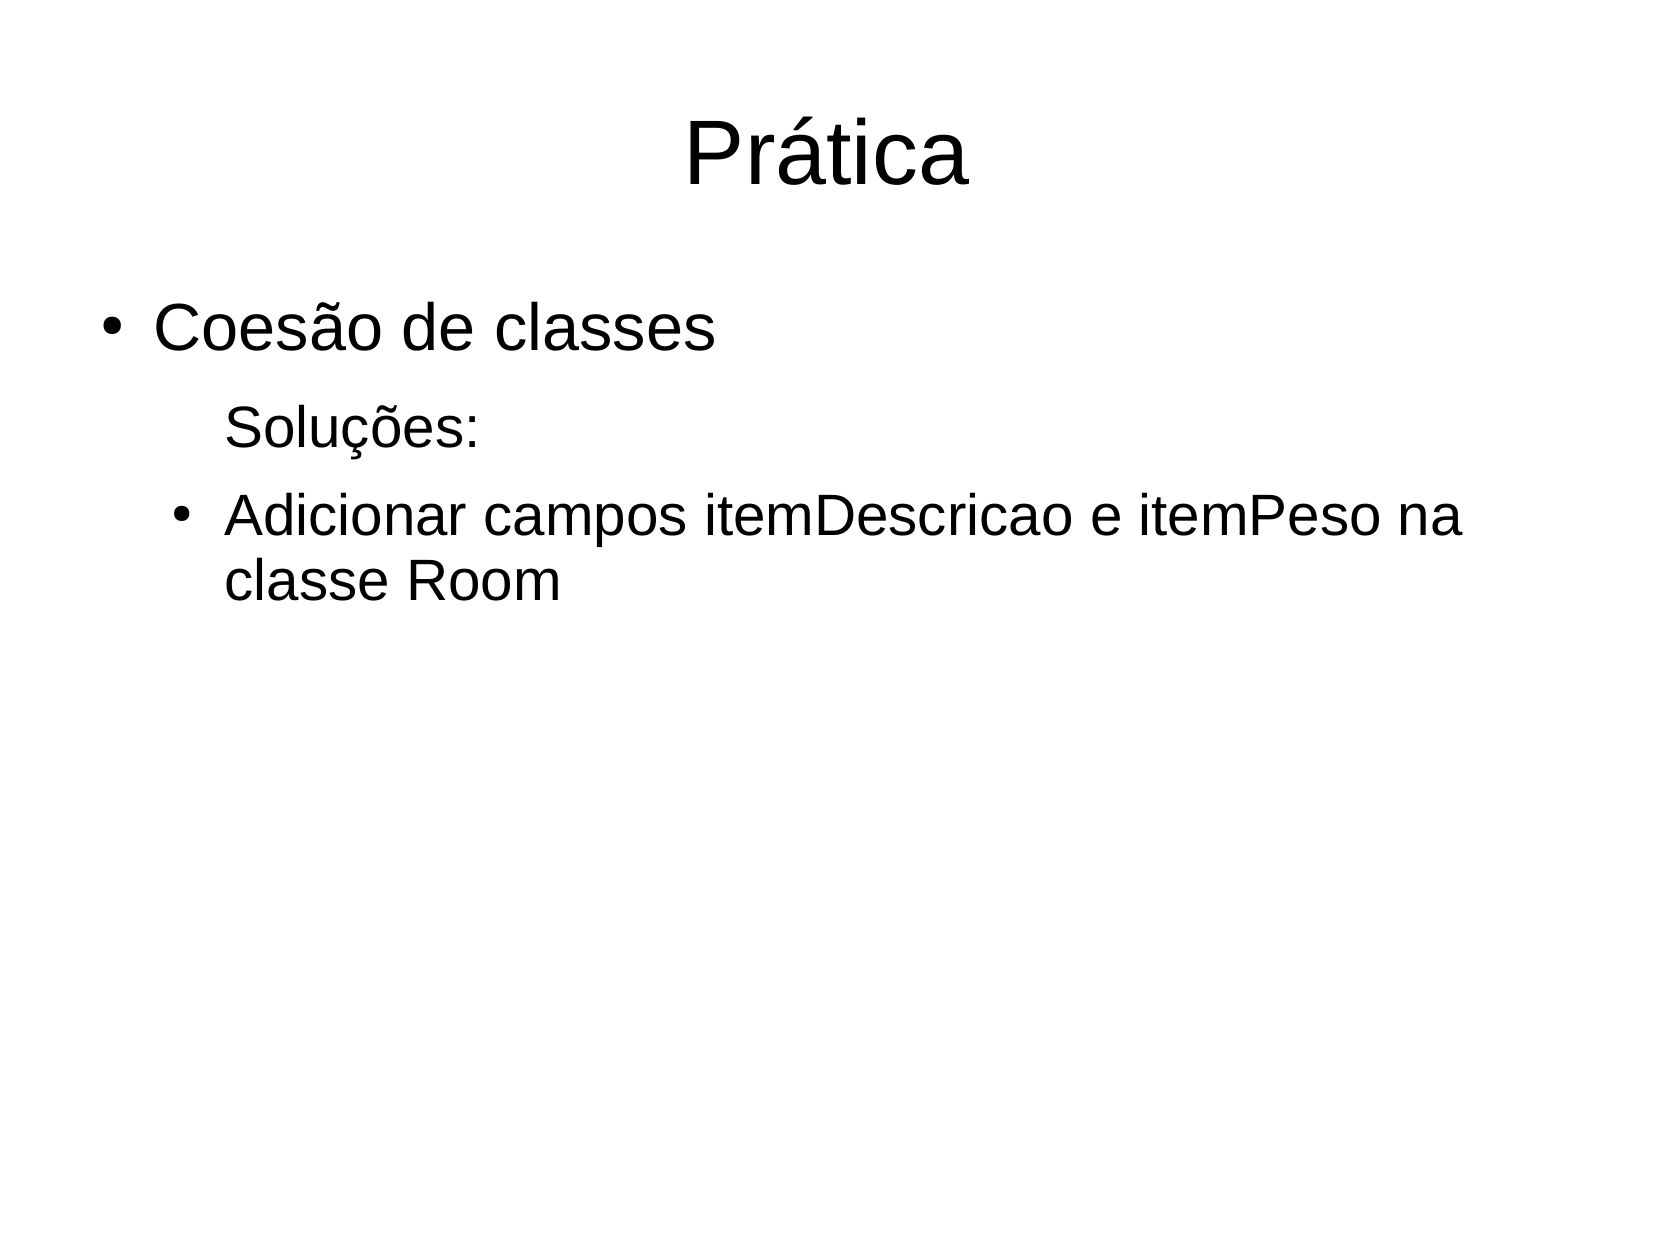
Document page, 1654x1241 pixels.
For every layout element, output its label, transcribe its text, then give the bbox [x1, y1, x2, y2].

title Prática [82, 49, 1571, 257]
list Coesão de classes Soluções: Adicionar campos itemDescricao e itemPeso na classe Room [82, 290, 1571, 1109]
